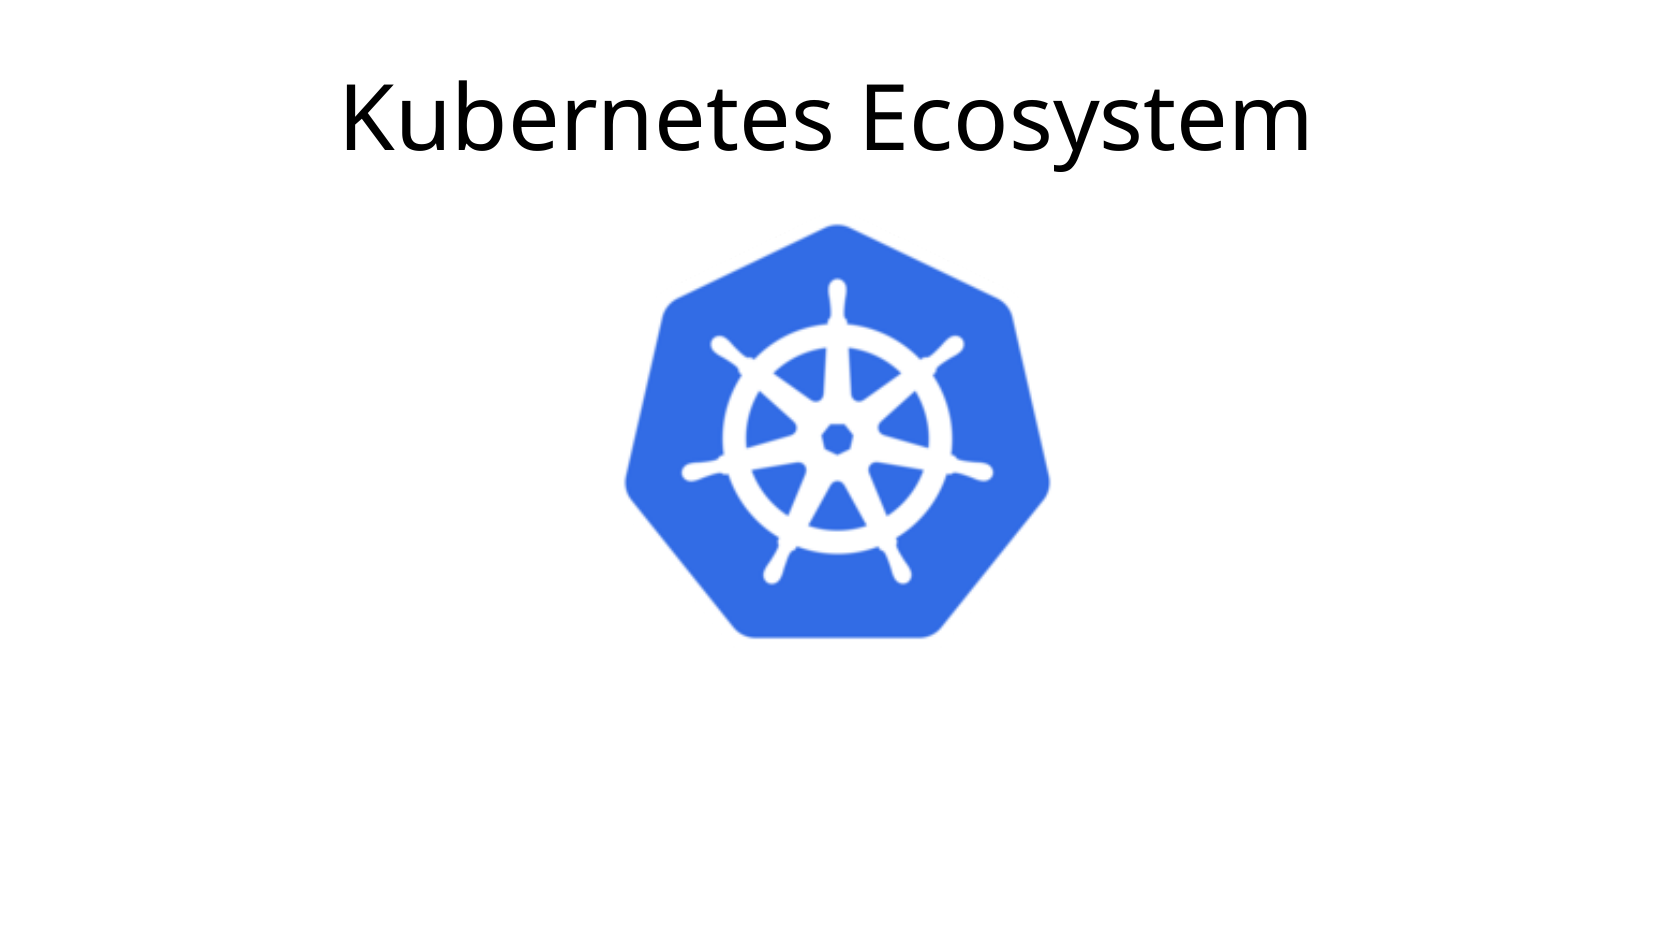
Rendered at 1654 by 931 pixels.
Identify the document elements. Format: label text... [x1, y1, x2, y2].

title Kubernetes Ecosystem [82, 37, 1571, 193]
picture [614, 214, 1062, 650]
